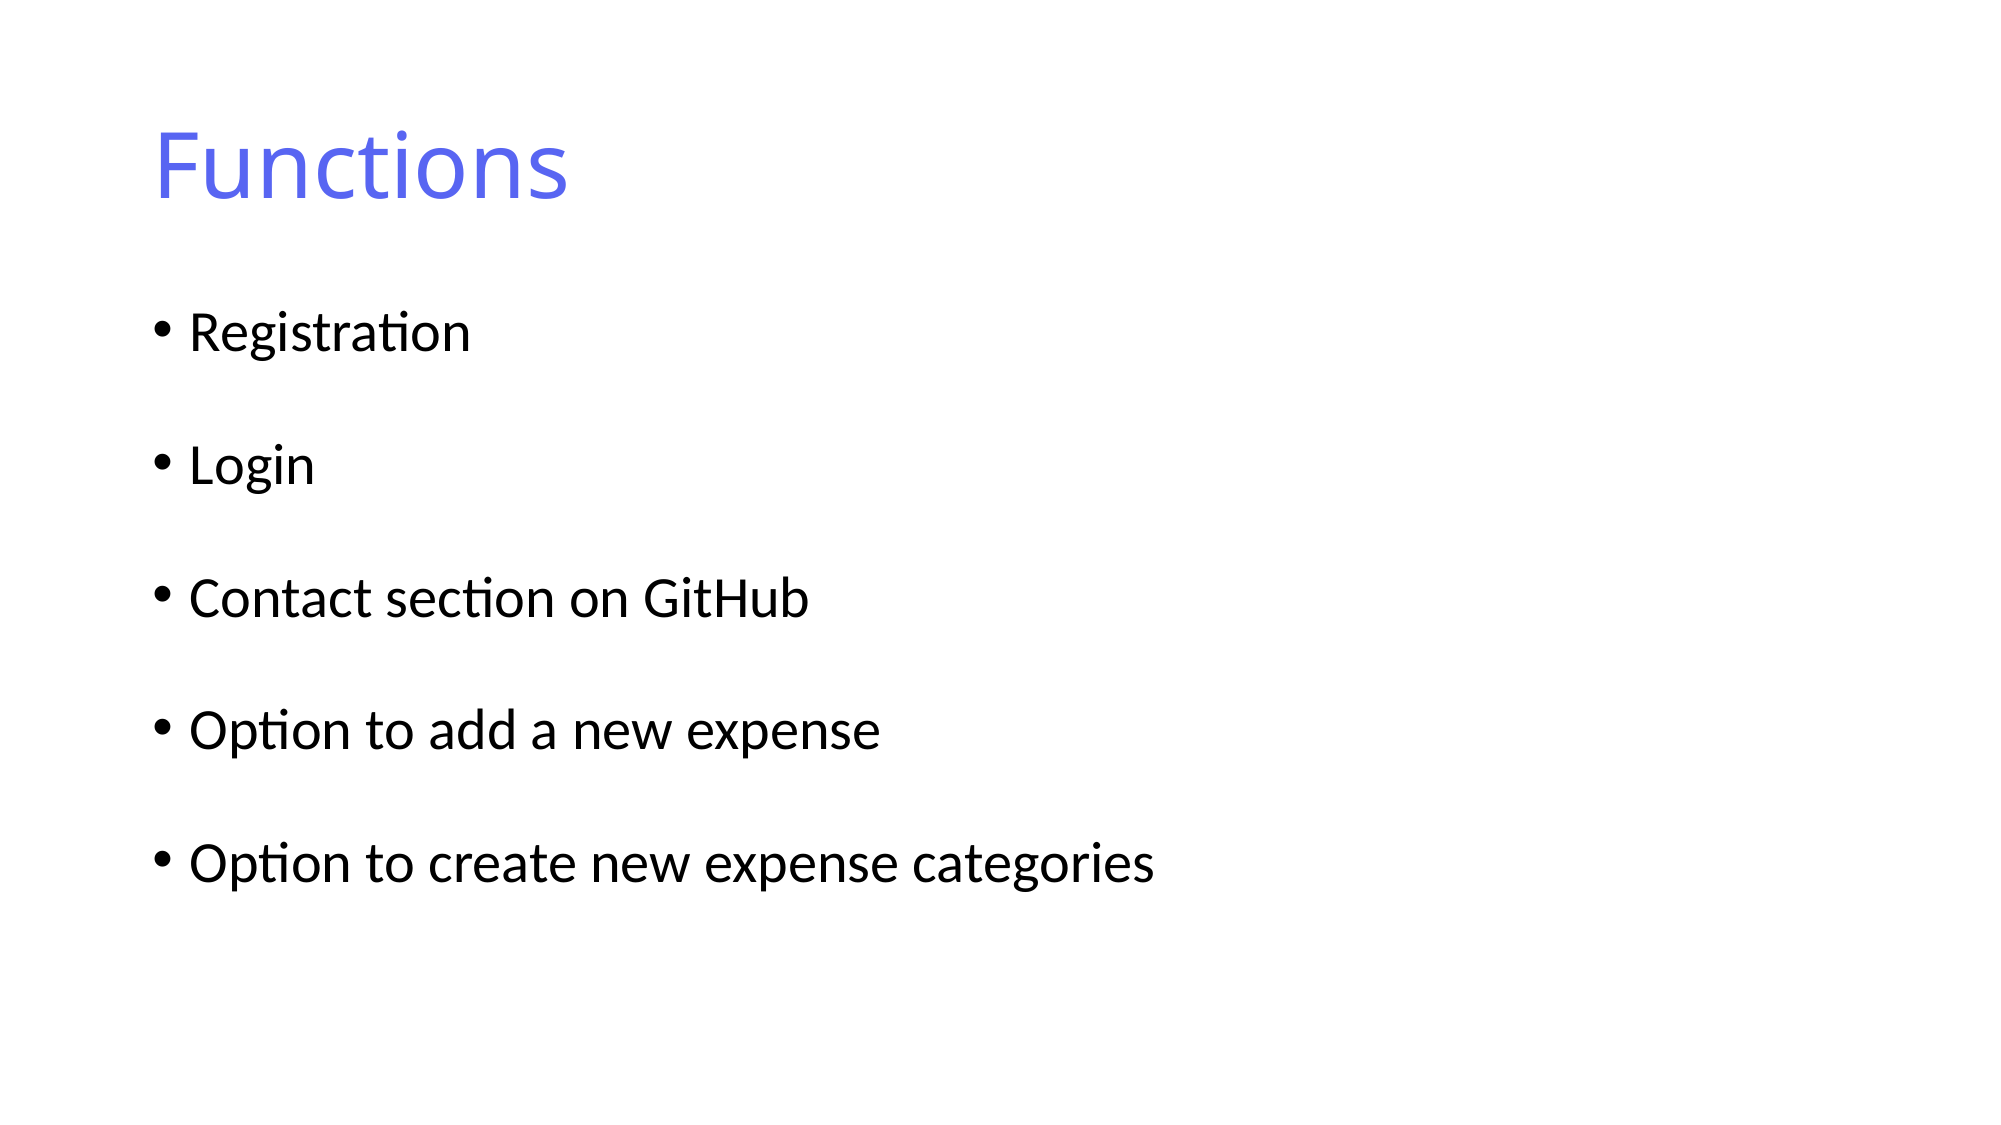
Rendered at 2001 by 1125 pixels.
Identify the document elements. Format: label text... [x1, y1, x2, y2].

list Registration Login Contact section on GitHub Option to add a new expense Option to create new expense categories [137, 244, 1863, 959]
title Functions [137, 59, 1863, 244]
